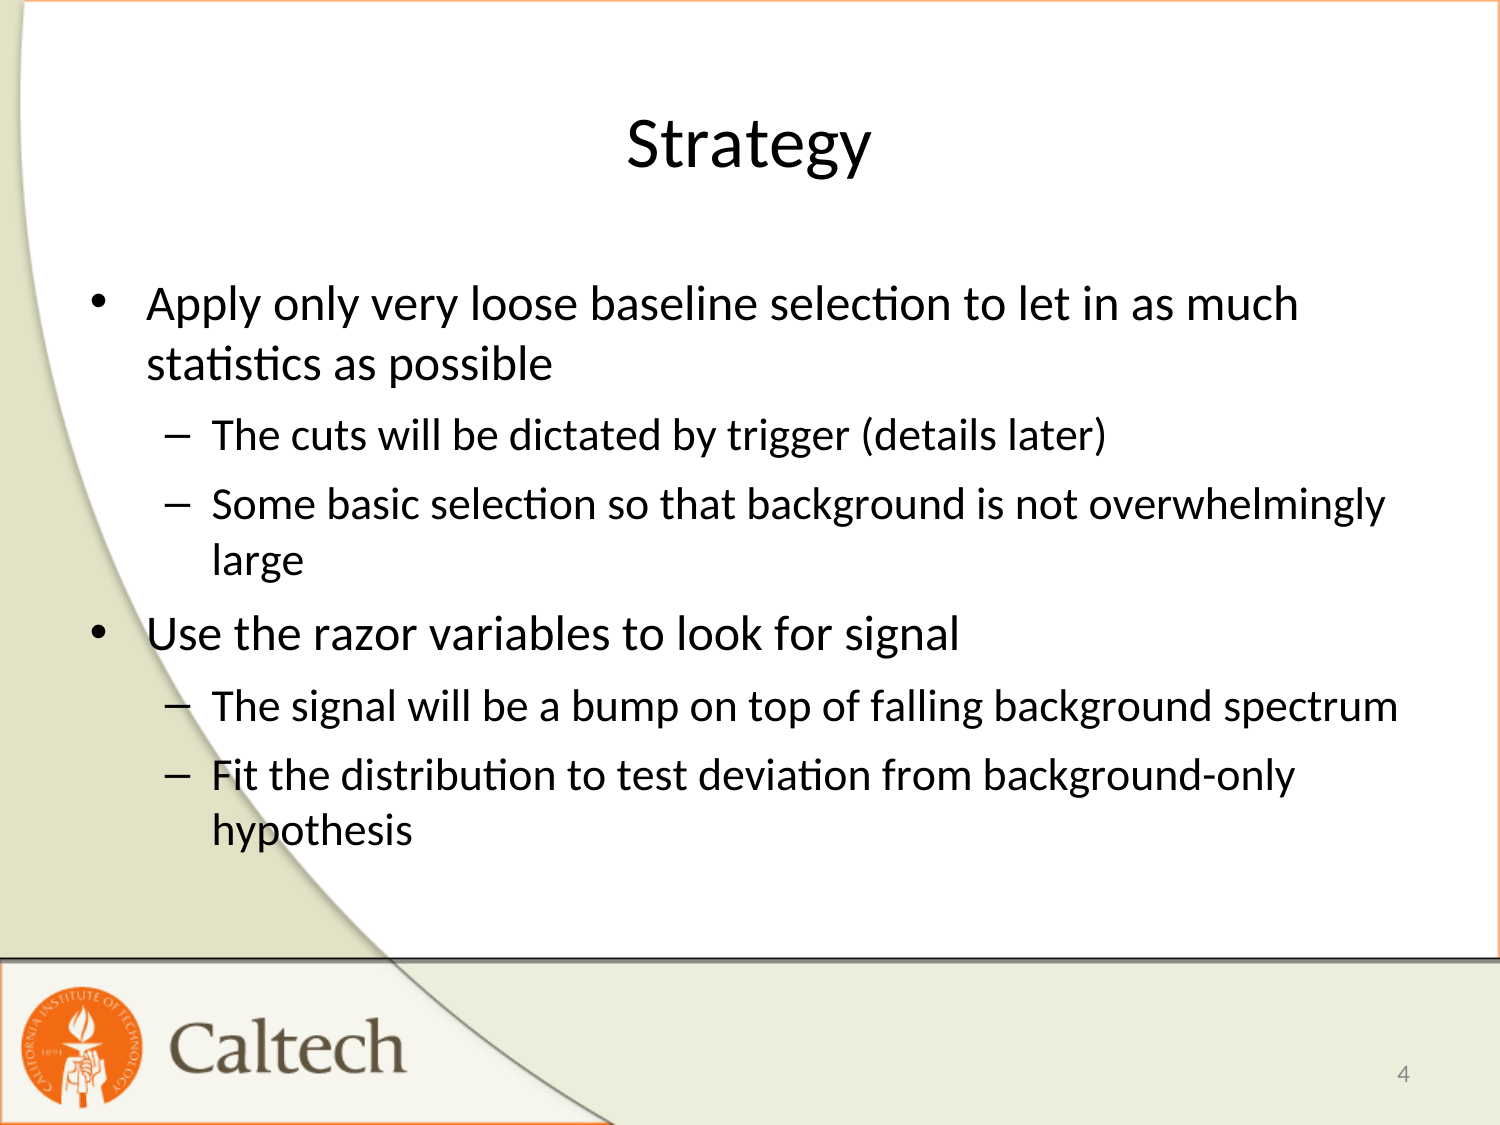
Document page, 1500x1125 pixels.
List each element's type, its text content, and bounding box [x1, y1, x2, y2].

picture [0, 0, 1500, 1125]
list Apply only very loose baseline selection to let in as much statistics as possible The cuts will be dictated by trigger (details later) Some basic selection so that background is not overwhelmingly large Use the razor variables to look for signal The signal will be a bump on top of falling background spectrum Fit the distribution to test deviation from background-only hypothesis [75, 262, 1426, 1006]
title Strategy [75, 20, 1426, 257]
